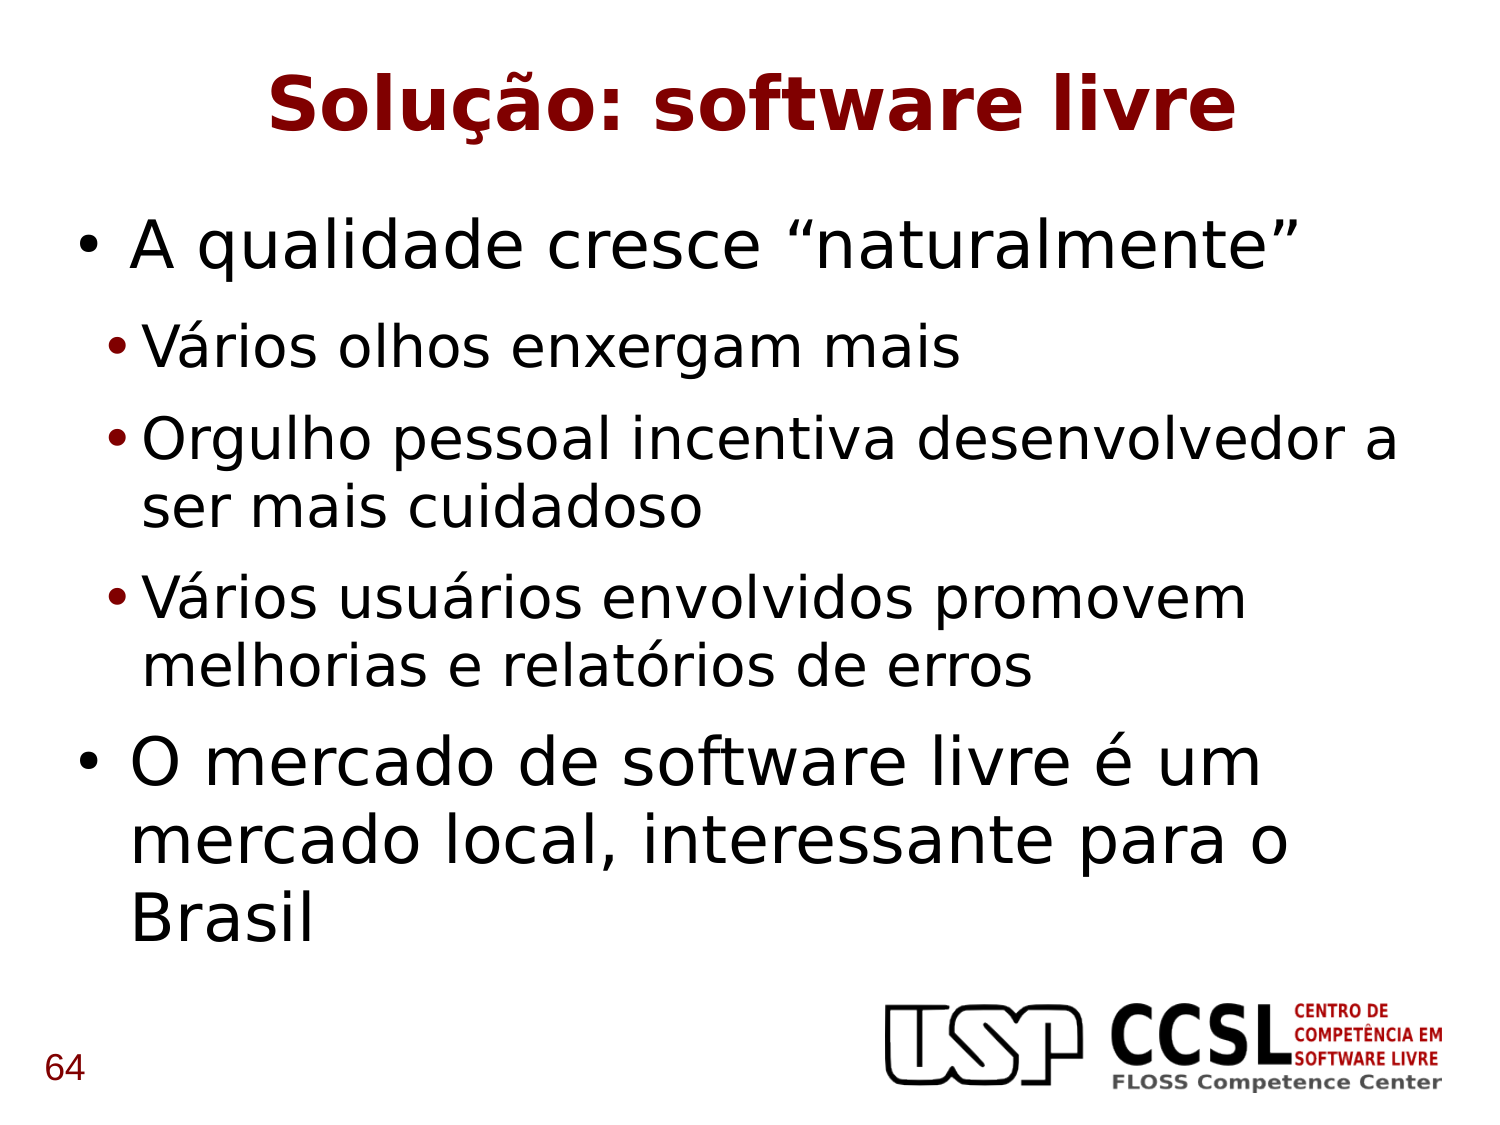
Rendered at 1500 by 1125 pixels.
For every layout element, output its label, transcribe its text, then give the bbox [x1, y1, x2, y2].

title Solução: software livre [59, 29, 1447, 180]
picture [885, 1003, 1442, 1093]
list A qualidade cresce “naturalmente” Vários olhos enxergam mais Orgulho pessoal incentiva desenvolvedor a ser mais cuidadoso Vários usuários envolvidos promovem melhorias e relatórios de erros O mercado de software livre é um mercado local, interessante para o Brasil [59, 206, 1447, 957]
